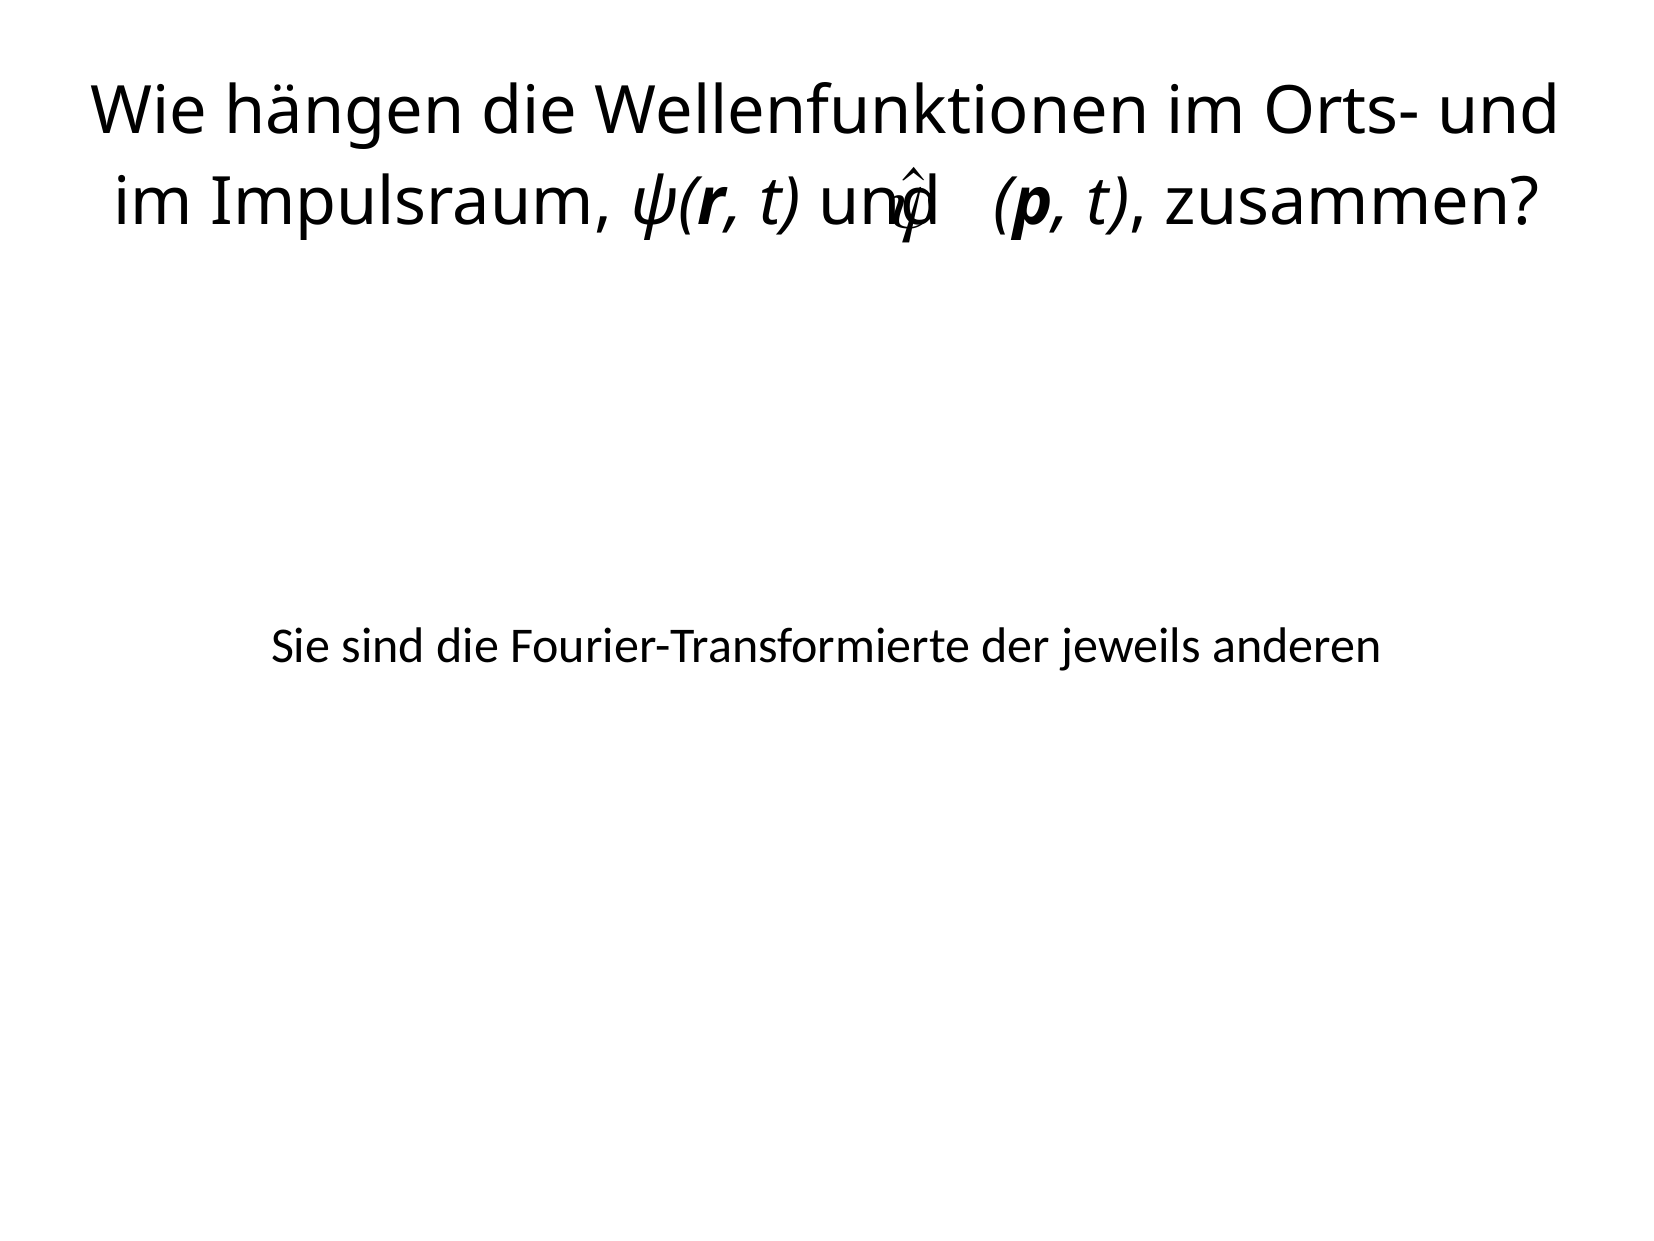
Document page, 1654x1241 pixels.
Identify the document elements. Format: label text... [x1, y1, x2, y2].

subtitle Sie sind die Fourier-Transformierte der jeweils anderen [82, 290, 1571, 1010]
title Wie hängen die Wellenfunktionen im Orts- und im Impulsraum, ψ(r, t) und (p, t), zusammen? [82, 49, 1571, 257]
chart [874, 163, 949, 246]
